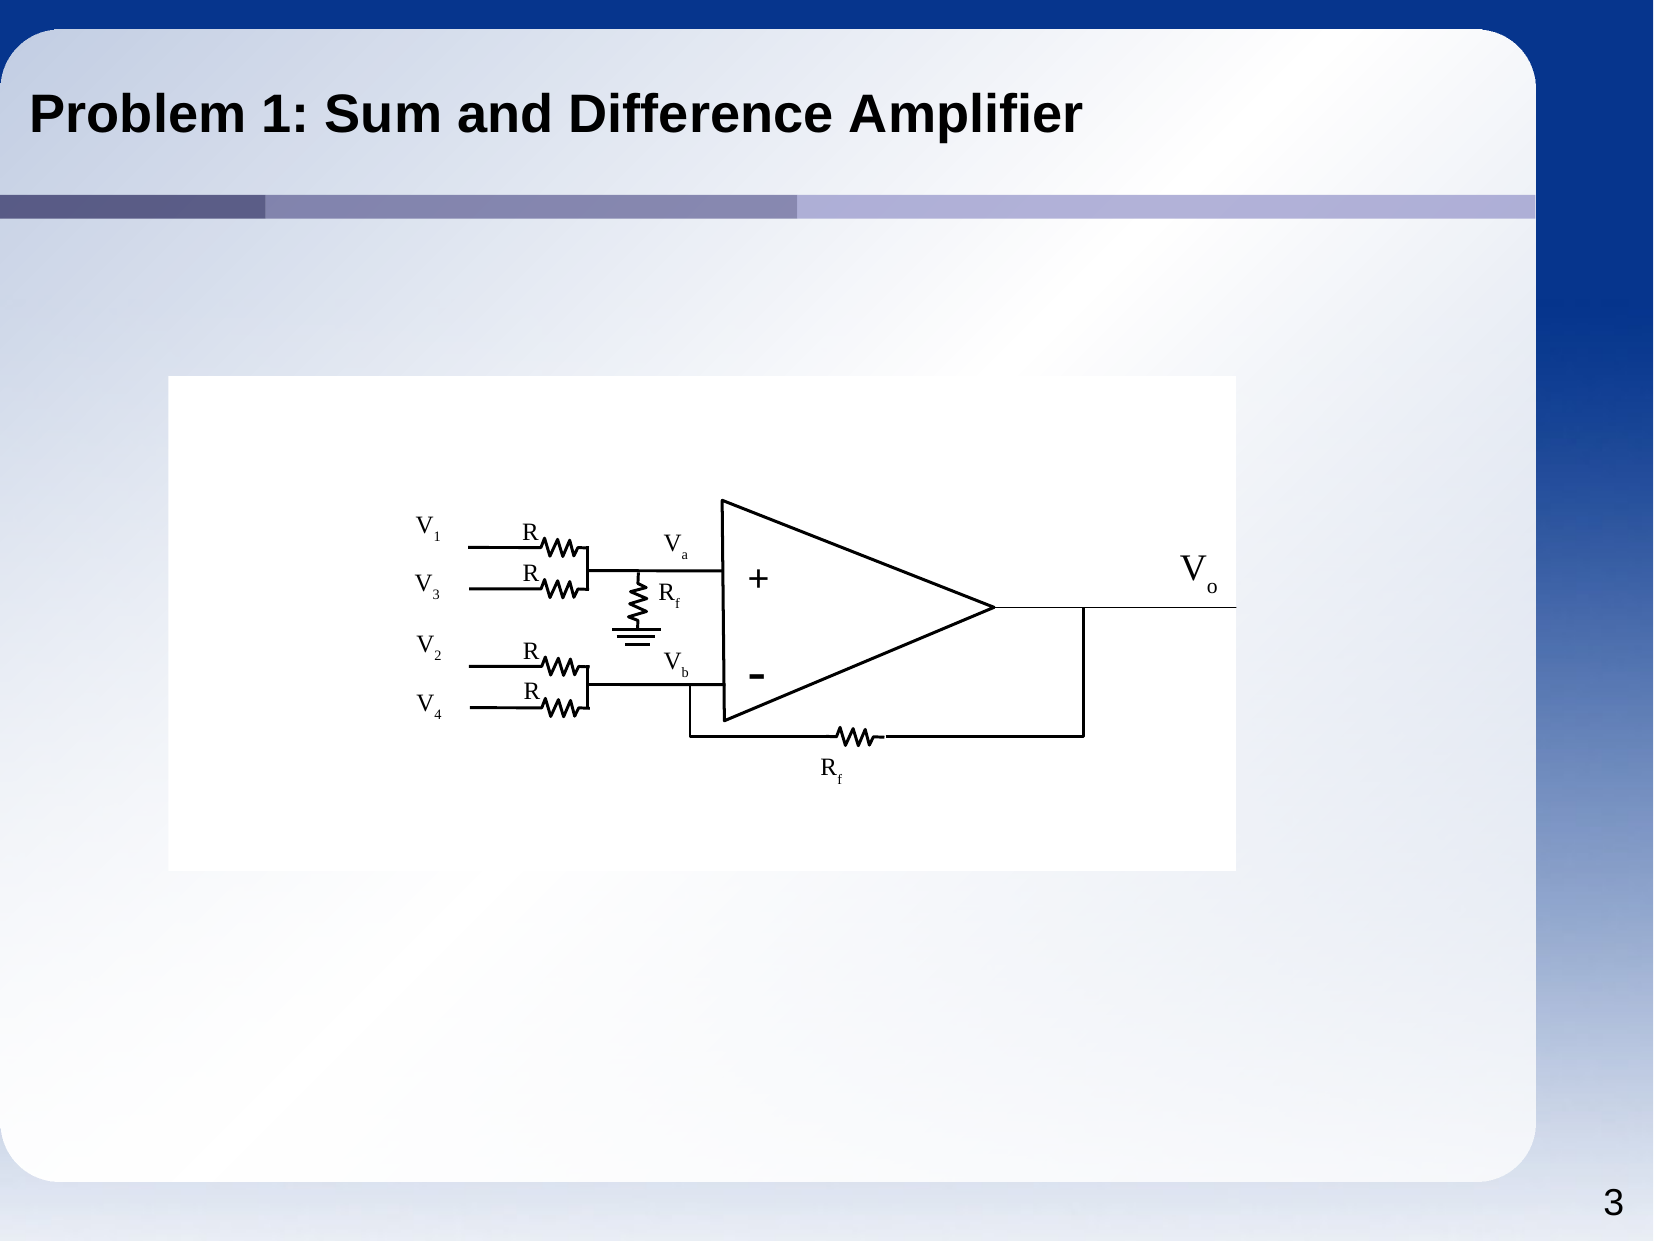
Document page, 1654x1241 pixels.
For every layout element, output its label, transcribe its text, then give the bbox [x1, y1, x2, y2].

title Problem 1: Sum and Difference Amplifier [29, 49, 1506, 178]
picture [0, 0, 1654, 1241]
chart [168, 376, 1237, 871]
